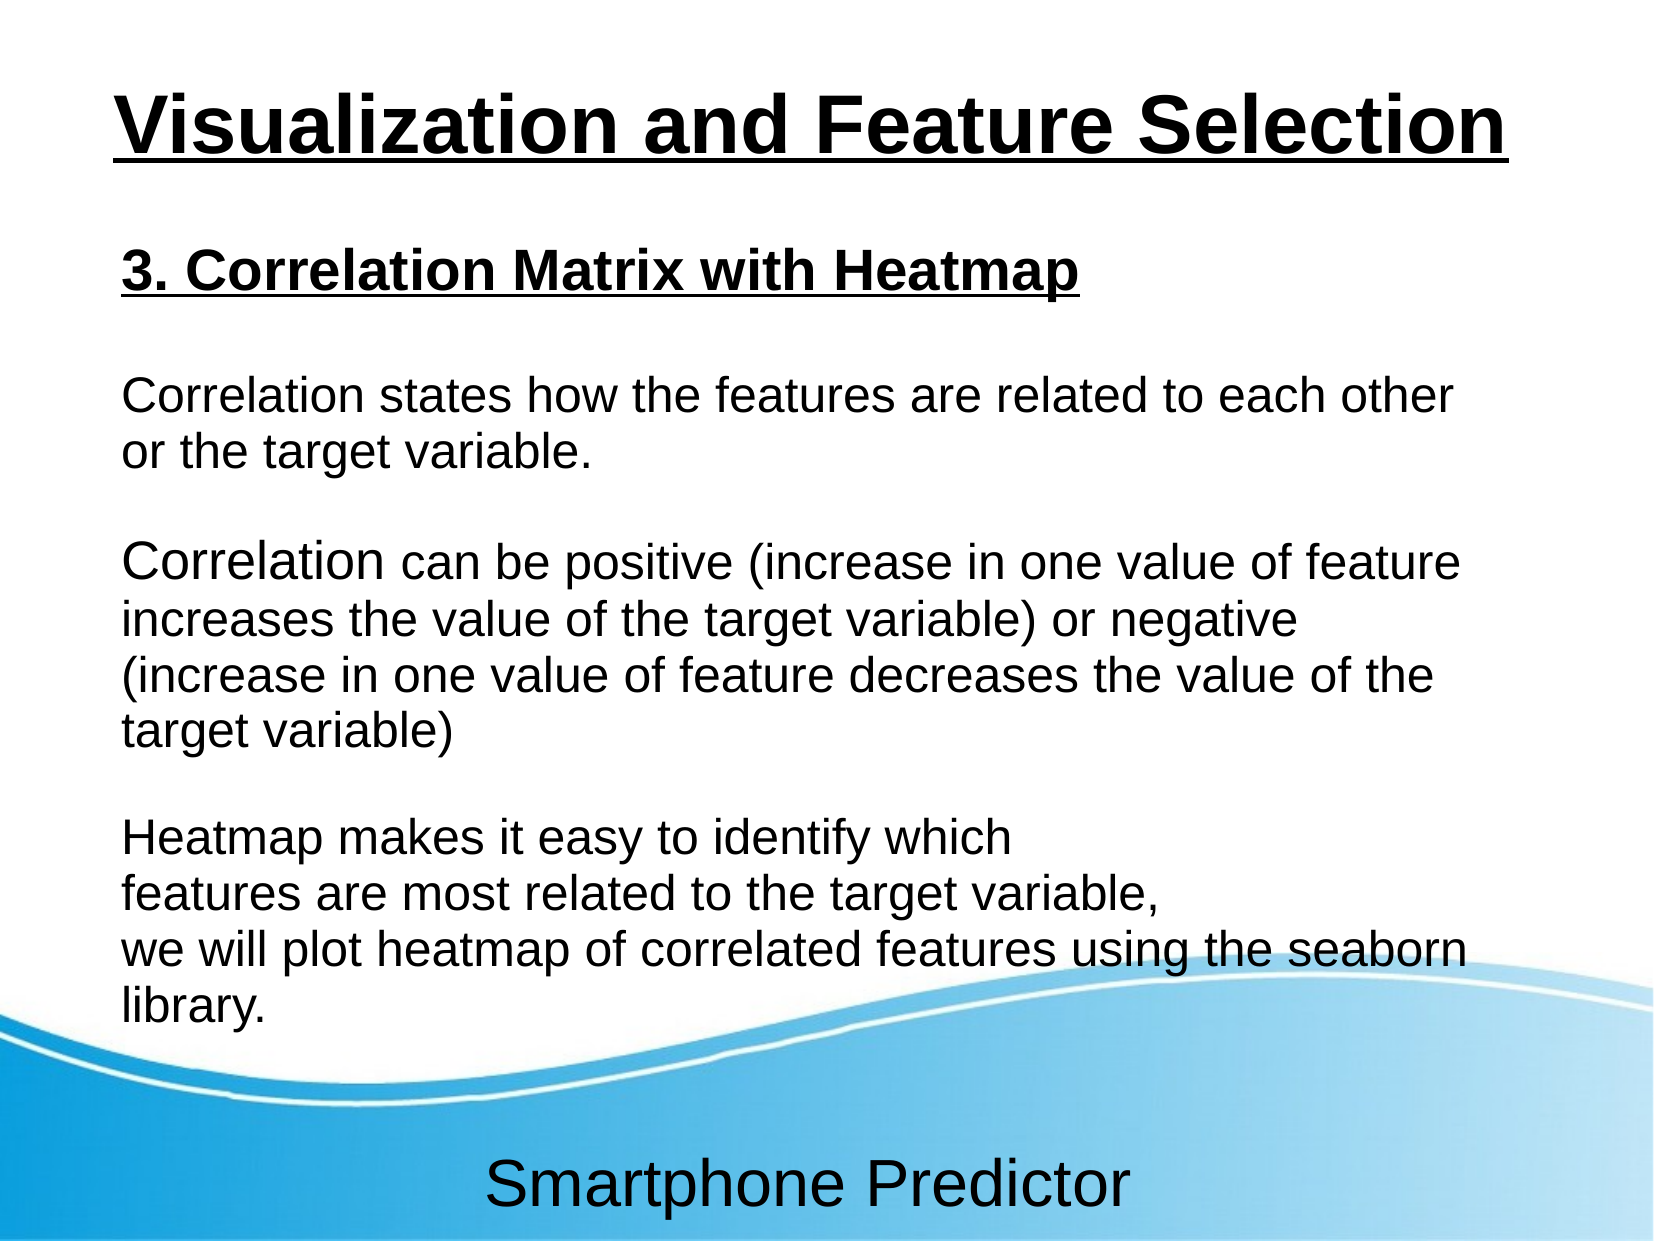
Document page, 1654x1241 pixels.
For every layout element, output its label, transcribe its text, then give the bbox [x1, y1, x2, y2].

list Smartphone Predictor [413, 1145, 1264, 1231]
text_box Visualization and Feature Selection [98, 70, 1524, 179]
picture [0, 952, 1654, 1241]
text_box 3. Correlation Matrix with Heatmap Correlation states how the features are related to each other or the target variable. Correlation can be positive (increase in one value of feature increases the value of the target variable) or negative (increase in one value of feature decreases the value of the target variable) Heatmap makes it easy to identify which features are most related to the target variable, we will plot heatmap of correlated features using the seaborn library. [106, 230, 1524, 1040]
